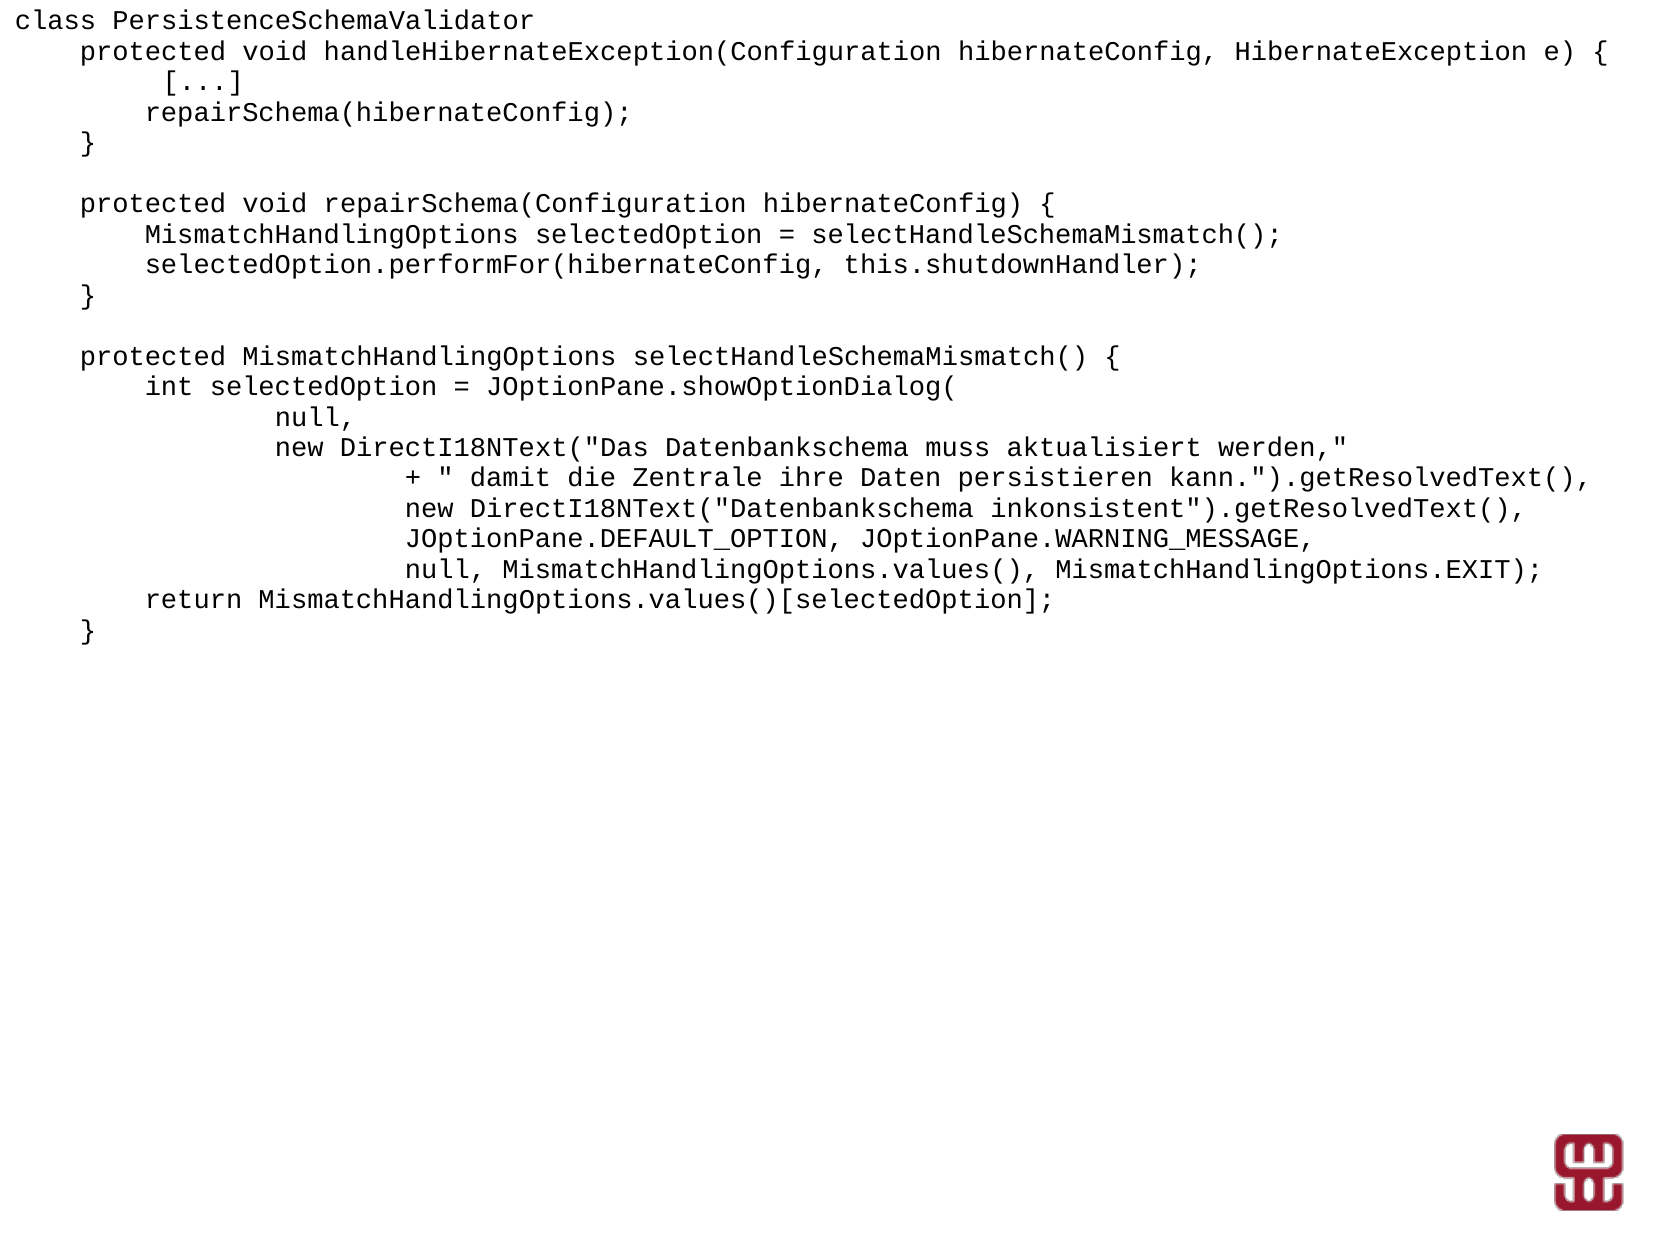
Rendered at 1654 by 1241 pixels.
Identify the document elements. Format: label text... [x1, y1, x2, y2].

text_box class PersistenceSchemaValidator protected void handleHibernateException(Configuration hibernateConfig, HibernateException e) { [...] repairSchema(hibernateConfig); } protected void repairSchema(Configuration hibernateConfig) { MismatchHandlingOptions selectedOption = selectHandleSchemaMismatch(); selectedOption.performFor(hibernateConfig, this.shutdownHandler); } protected MismatchHandlingOptions selectHandleSchemaMismatch() { int selectedOption = JOptionPane.showOptionDialog( null, new DirectI18NText("Das Datenbankschema muss aktualisiert werden," + " damit die Zentrale ihre Daten persistieren kann.").getResolvedText(), new DirectI18NText("Datenbankschema inkonsistent").getResolvedText(), JOptionPane.DEFAULT_OPTION, JOptionPane.WARNING_MESSAGE, null, MismatchHandlingOptions.values(), MismatchHandlingOptions.EXIT); return MismatchHandlingOptions.values()[selectedOption]; } [0, 0, 1654, 624]
picture [1553, 1133, 1625, 1214]
